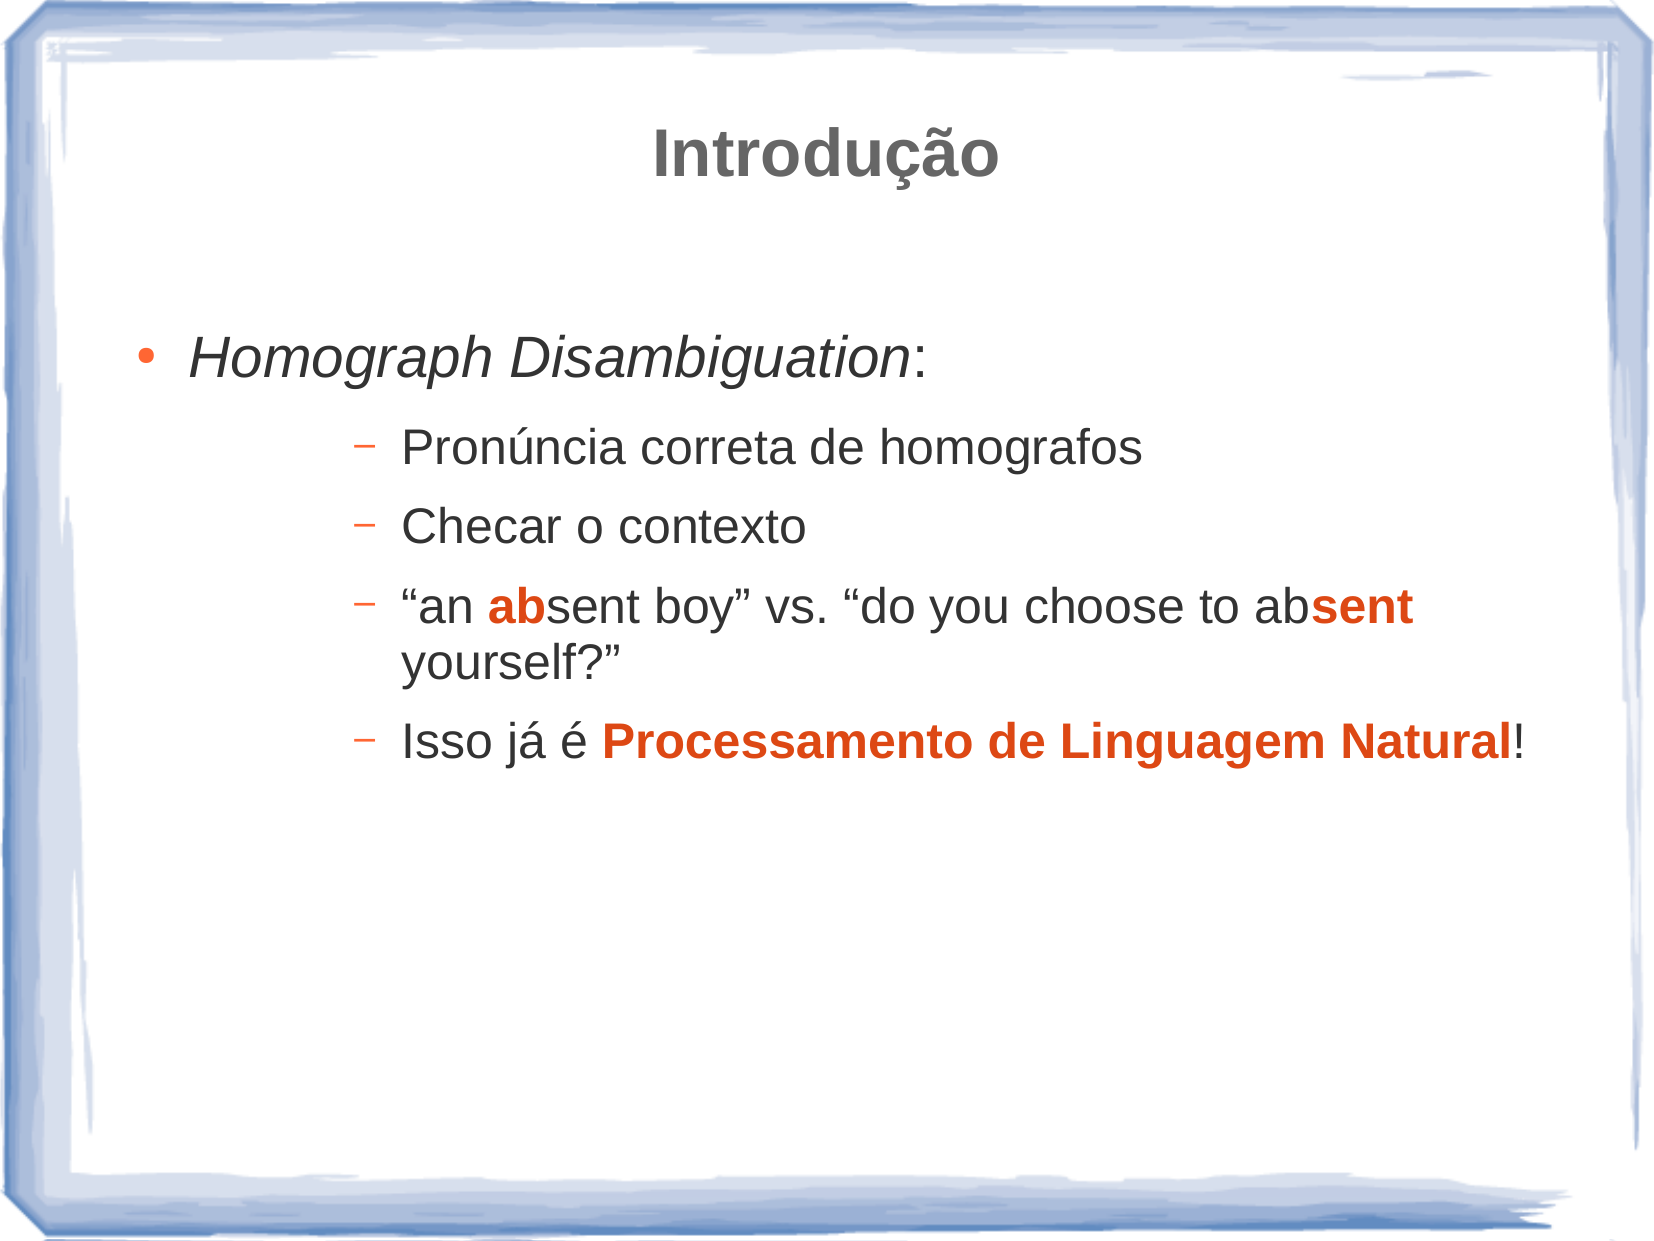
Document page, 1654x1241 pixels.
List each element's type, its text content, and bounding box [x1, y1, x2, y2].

picture [0, 0, 1654, 1241]
list Homograph Disambiguation: Pronúncia correta de homografos Checar o contexto “an absent boy” vs. “do you choose to absent yourself?” Isso já é Processamento de Linguagem Natural! [118, 324, 1571, 1045]
title Introdução [82, 49, 1571, 257]
